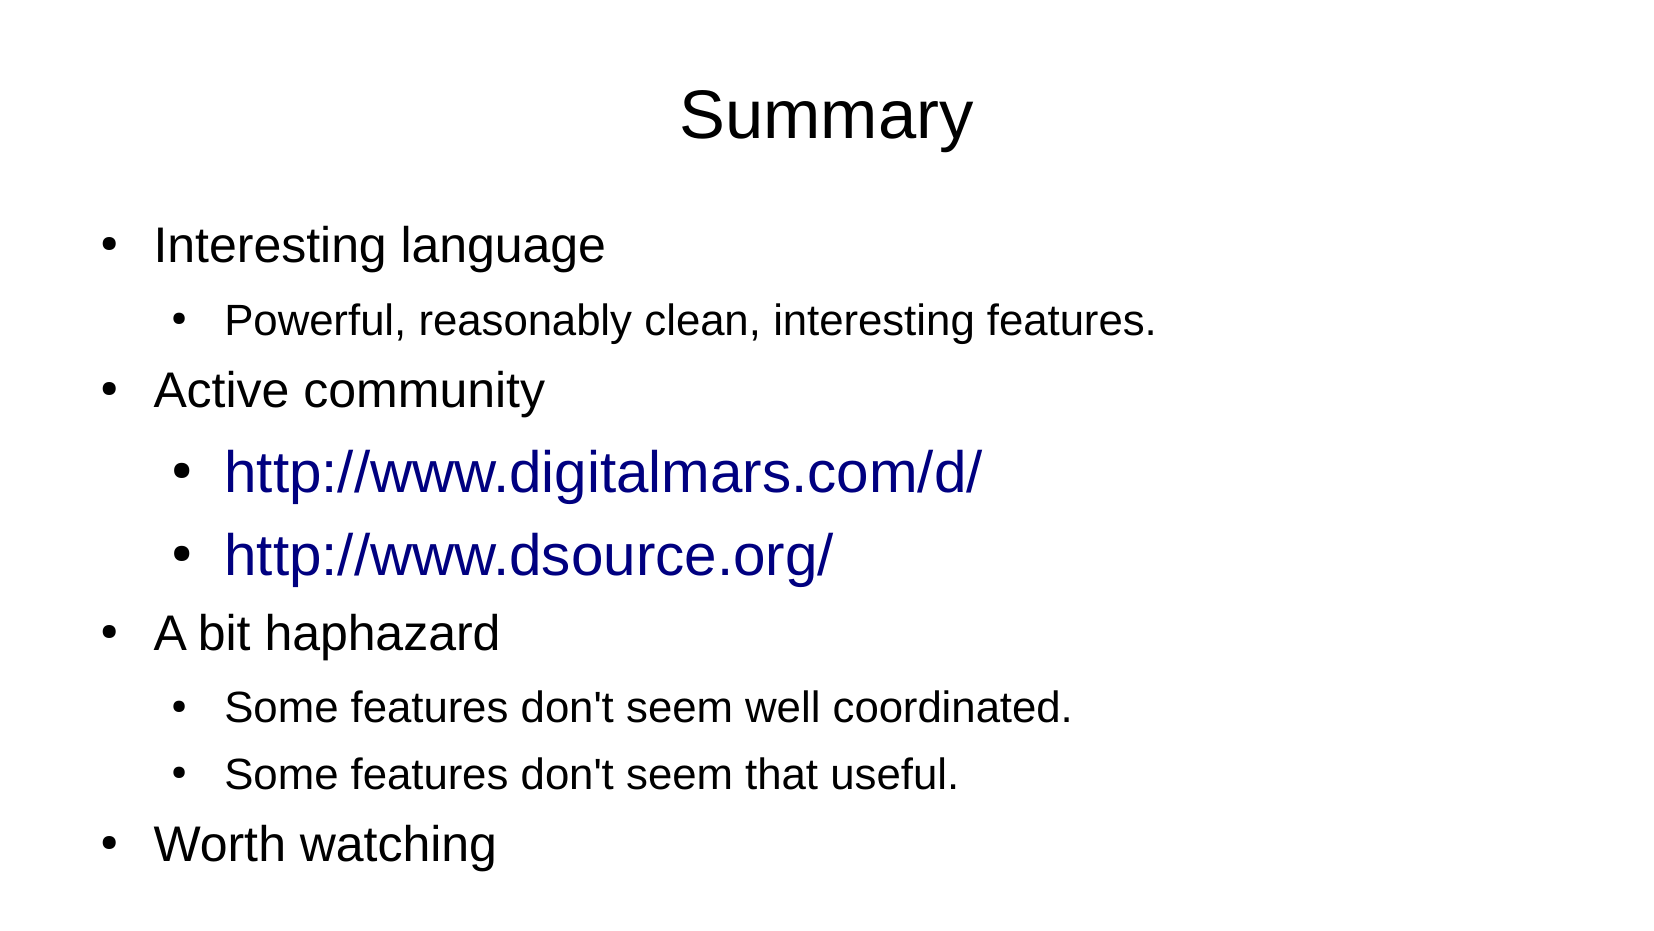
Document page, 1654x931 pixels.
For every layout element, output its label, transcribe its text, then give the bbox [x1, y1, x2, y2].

title Summary [82, 37, 1571, 193]
list Interesting language Powerful, reasonably clean, interesting features. Active community http://www.digitalmars.com/d/ http://www.dsource.org/ A bit haphazard Some features don't seem well coordinated. Some features don't seem that useful. Worth watching [82, 217, 1571, 872]
